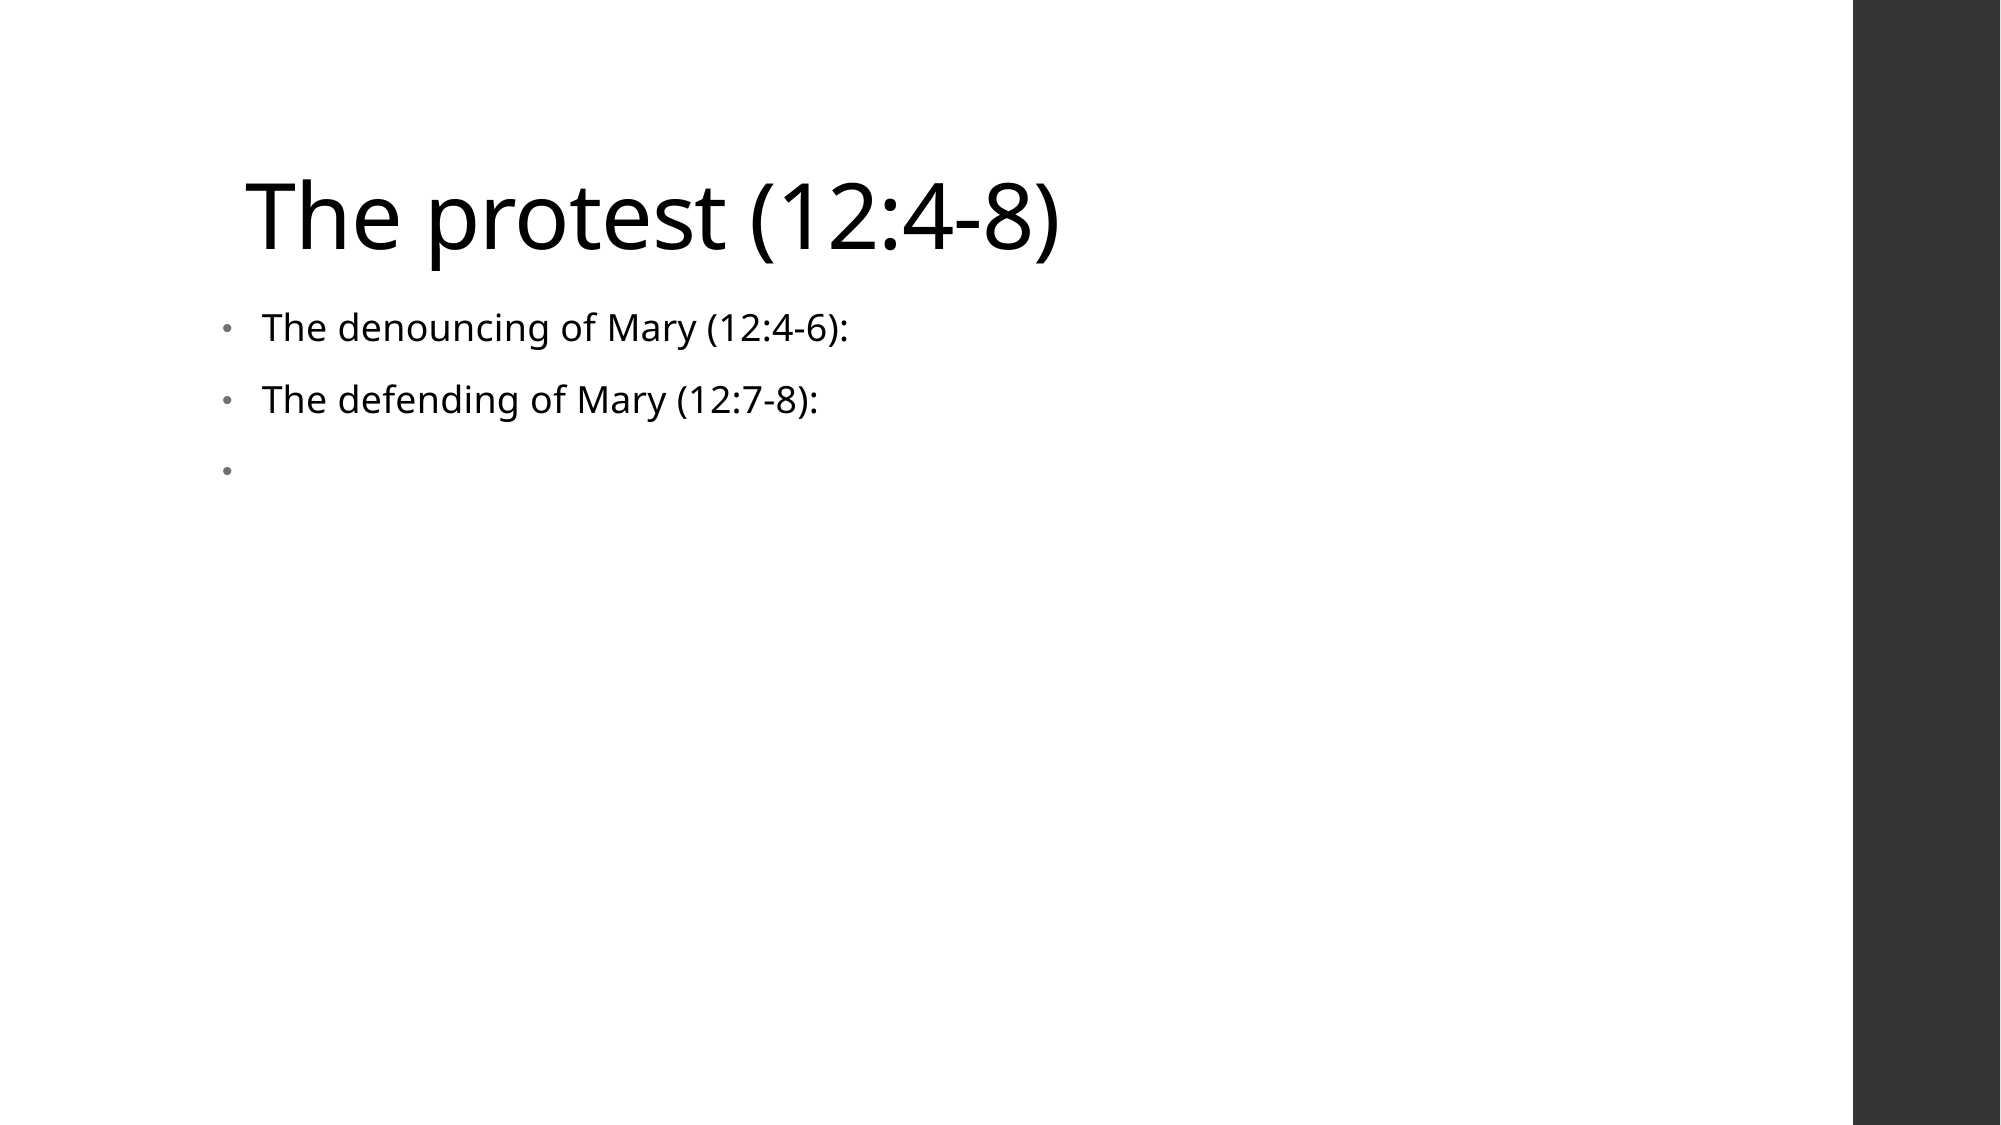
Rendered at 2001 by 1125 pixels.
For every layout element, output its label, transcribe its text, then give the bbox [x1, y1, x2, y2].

title The protest (12:4-8) [206, 60, 1797, 278]
list The denouncing of Mary (12:4-6): The defending of Mary (12:7-8): [206, 299, 1617, 1014]
